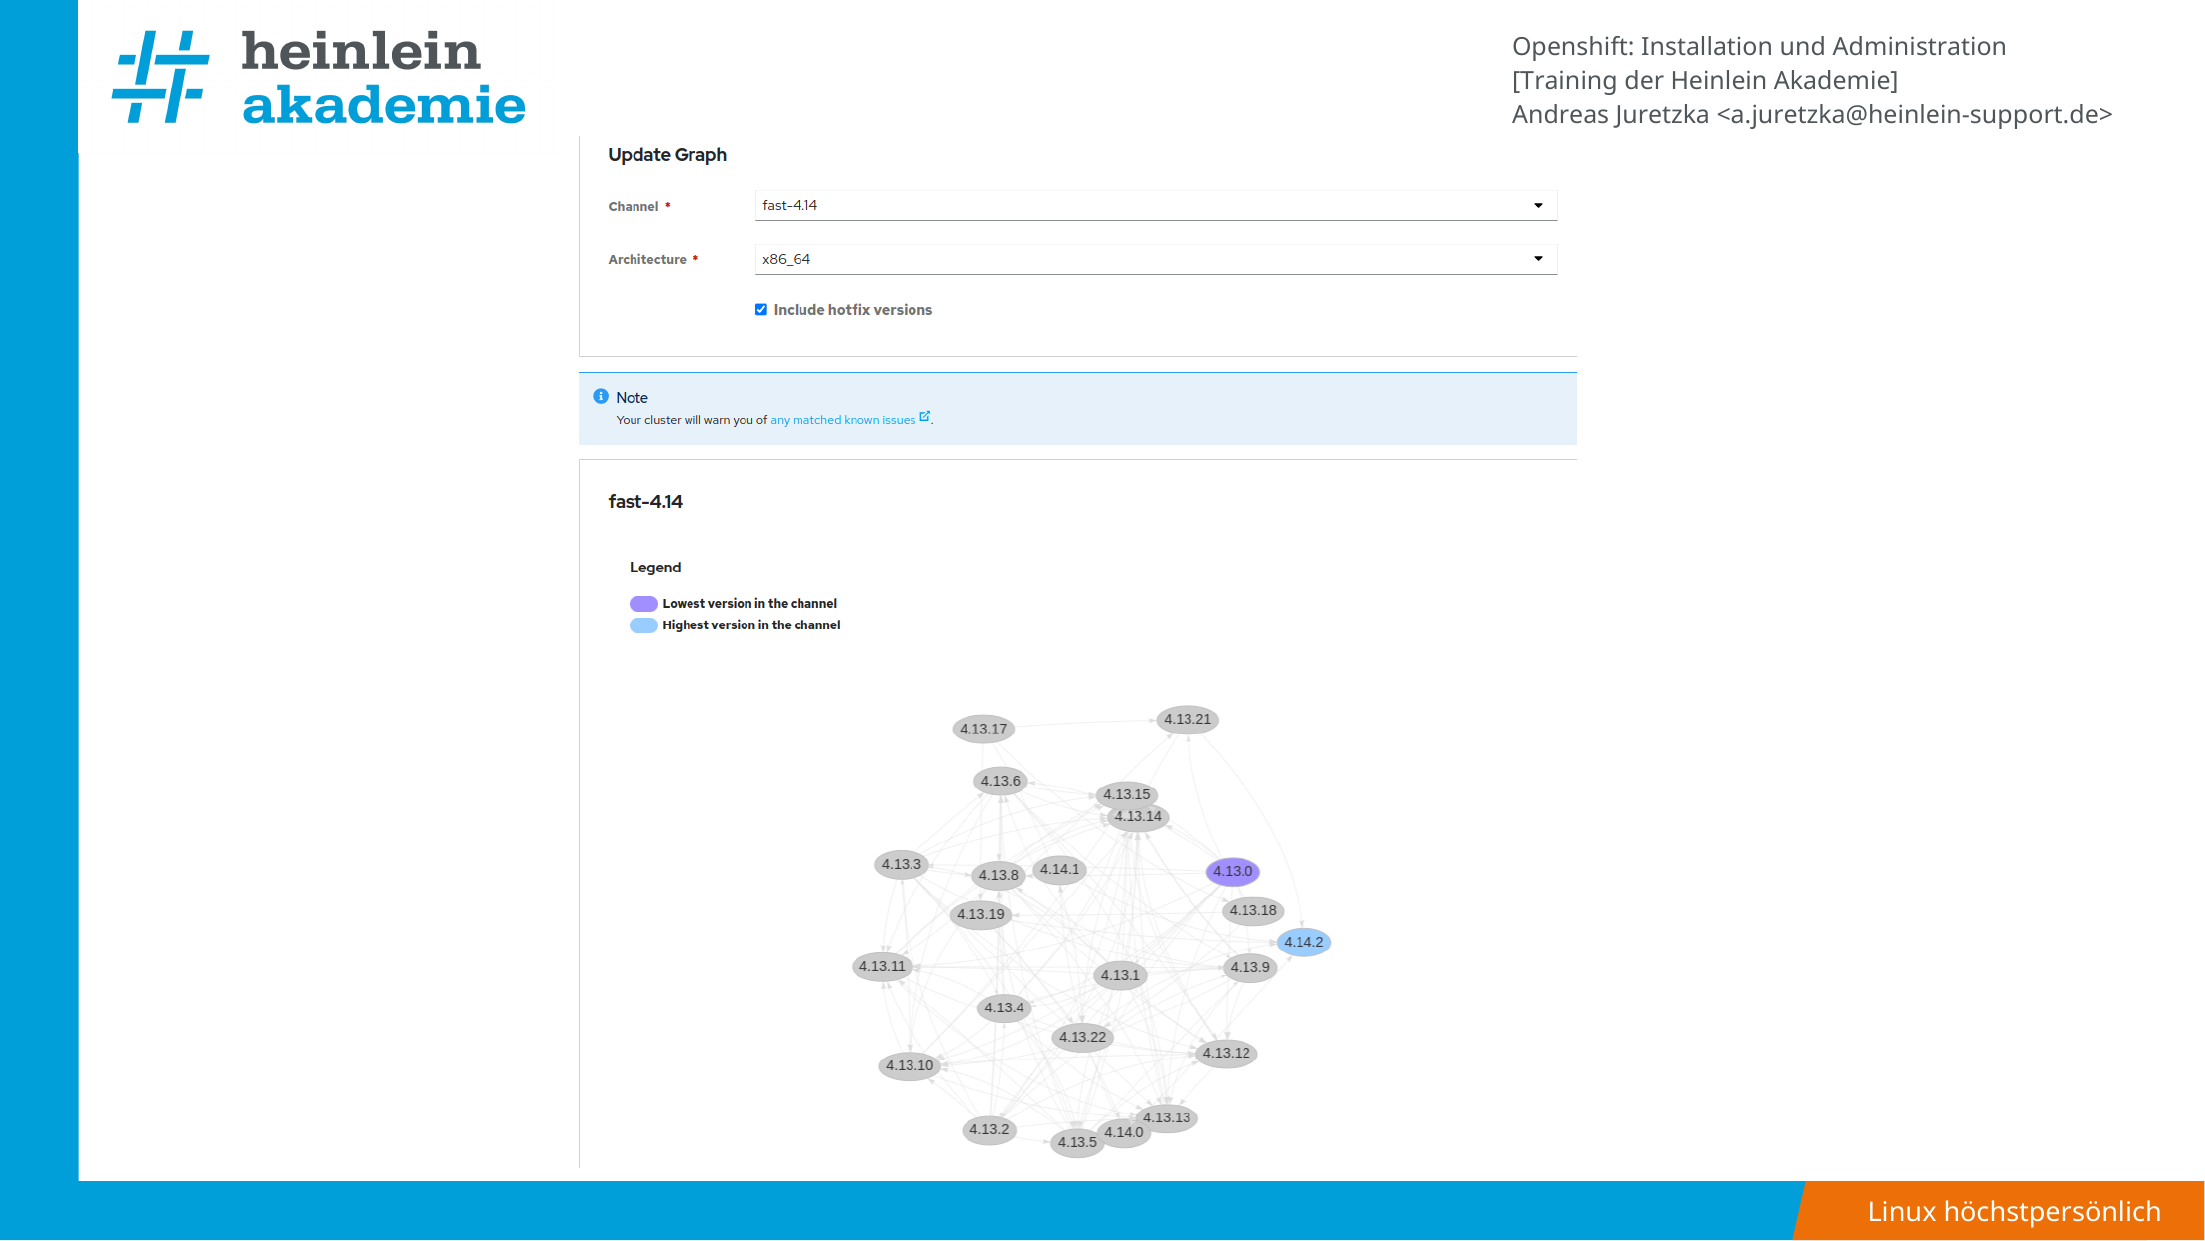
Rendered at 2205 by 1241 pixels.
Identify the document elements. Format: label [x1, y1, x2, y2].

picture [79, 0, 558, 153]
picture [579, 136, 1577, 1168]
